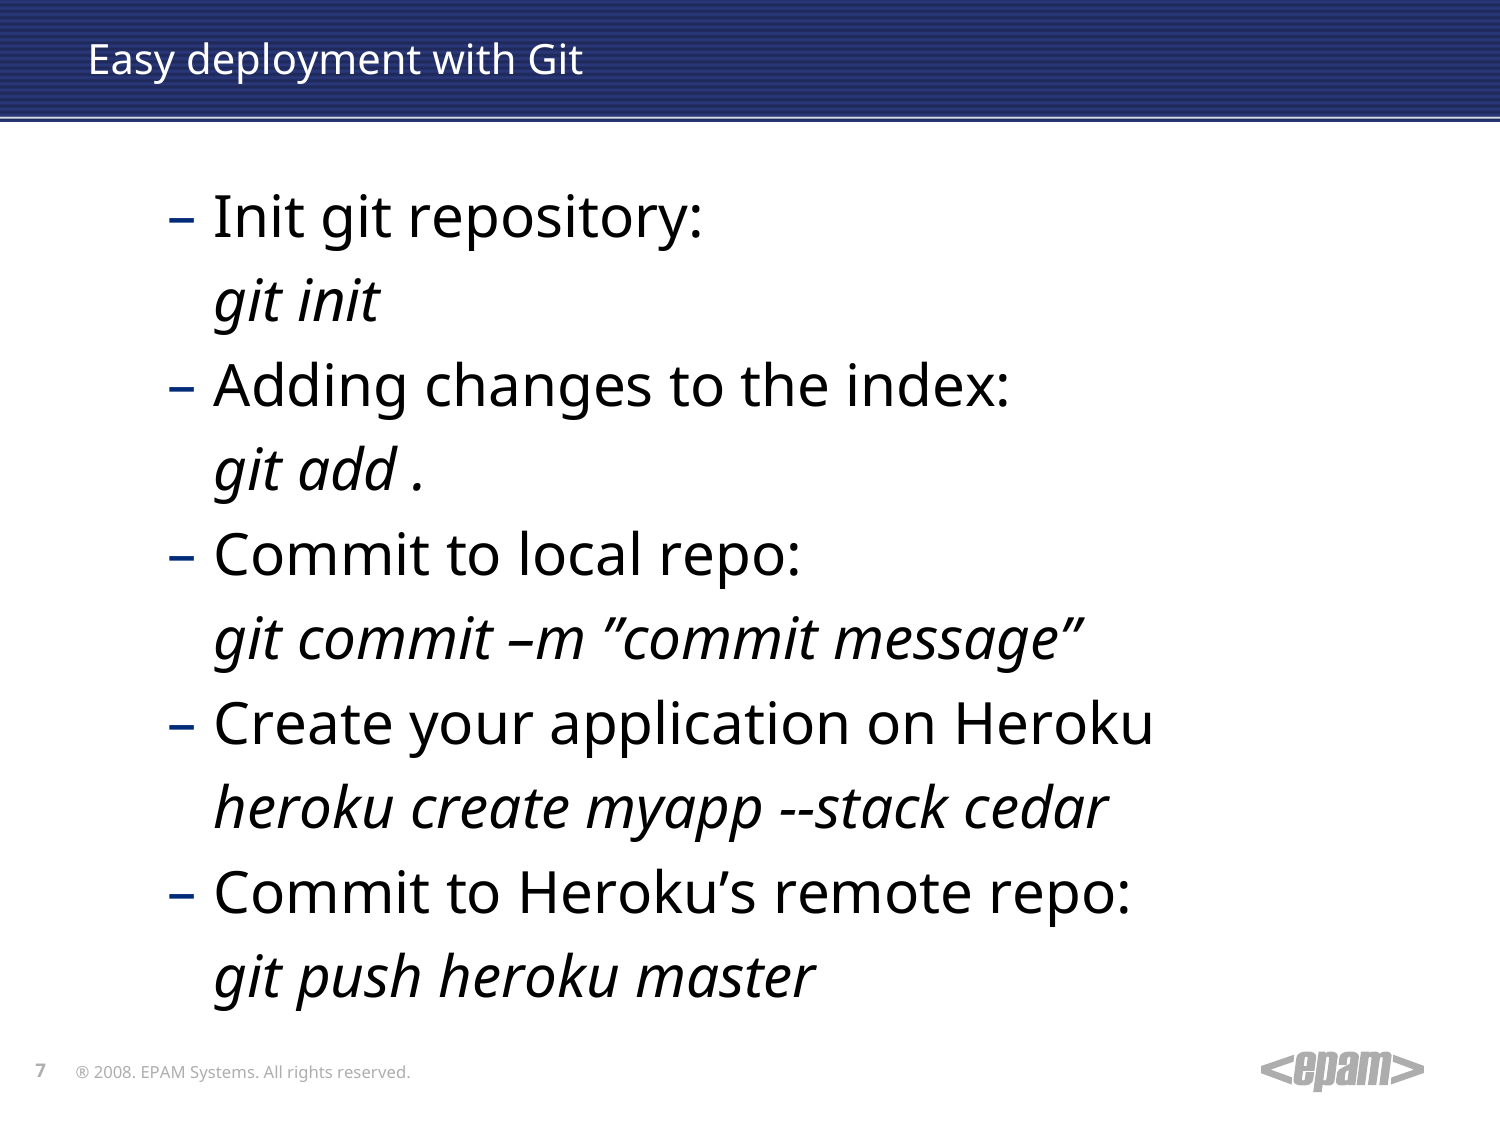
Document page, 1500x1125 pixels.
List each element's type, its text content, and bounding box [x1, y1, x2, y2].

text_box Easy deployment with Git [72, 25, 1423, 91]
text_box Init git repository: git init Adding changes to the index: git add . Commit to local repo: git commit –m ”commit message” Create your application on Heroku heroku create myapp --stack cedar Commit to Heroku’s remote repo: git push heroku master [77, 171, 1426, 1014]
text_box <szám> [12, 1054, 70, 1090]
